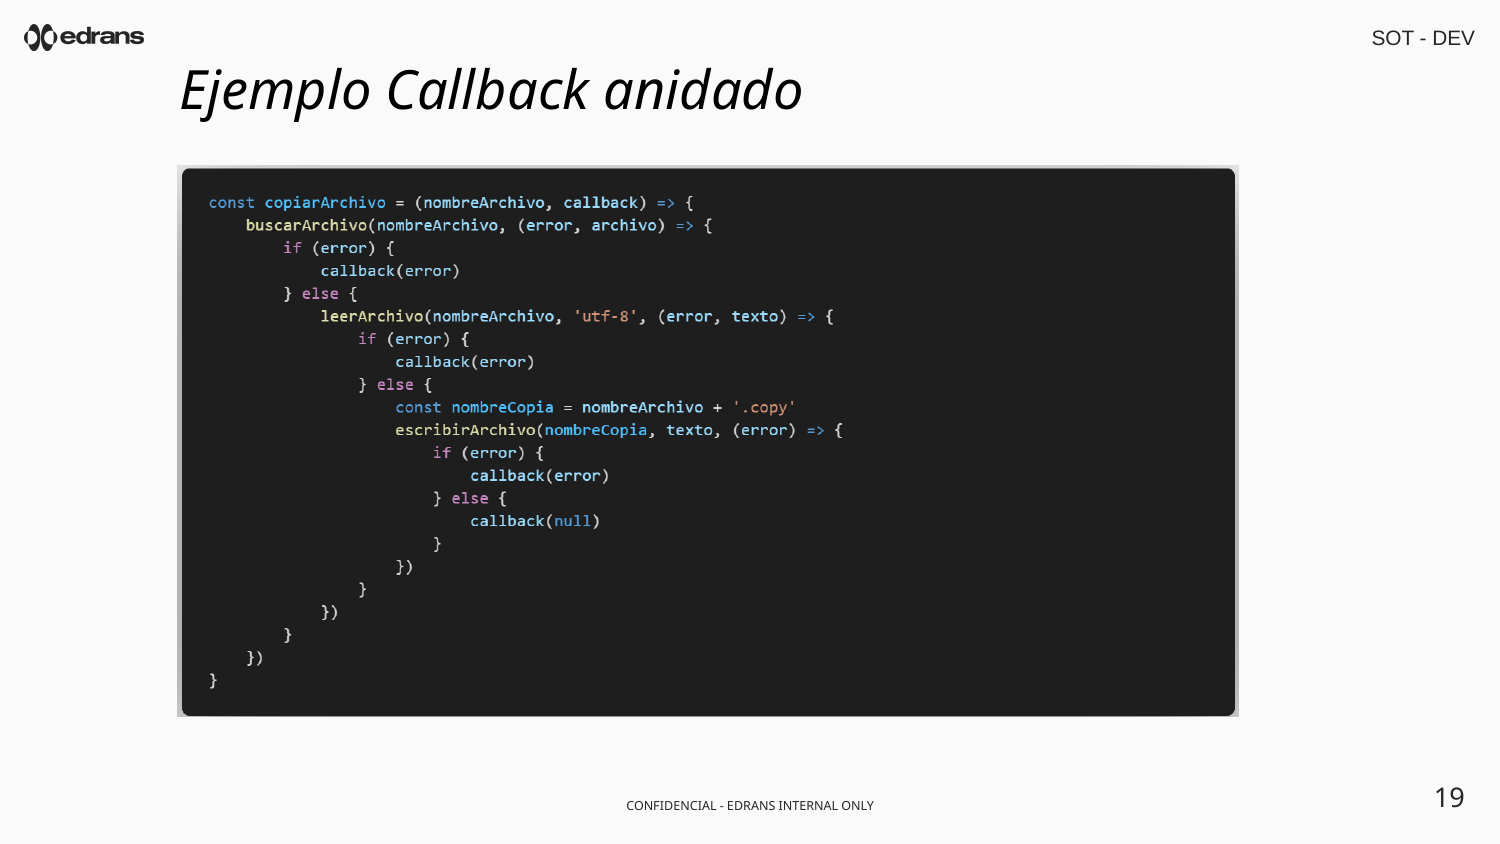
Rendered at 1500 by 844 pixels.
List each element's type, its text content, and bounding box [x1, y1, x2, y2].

text_box Ejemplo Callback anidado [164, 40, 1181, 139]
text_box CONFIDENCIAL - EDRANS INTERNAL ONLY [613, 797, 887, 814]
picture [177, 165, 1239, 717]
picture [24, 24, 144, 51]
slide_number <número> [1389, 764, 1480, 830]
text_box SOT - DEV [1266, 24, 1475, 51]
